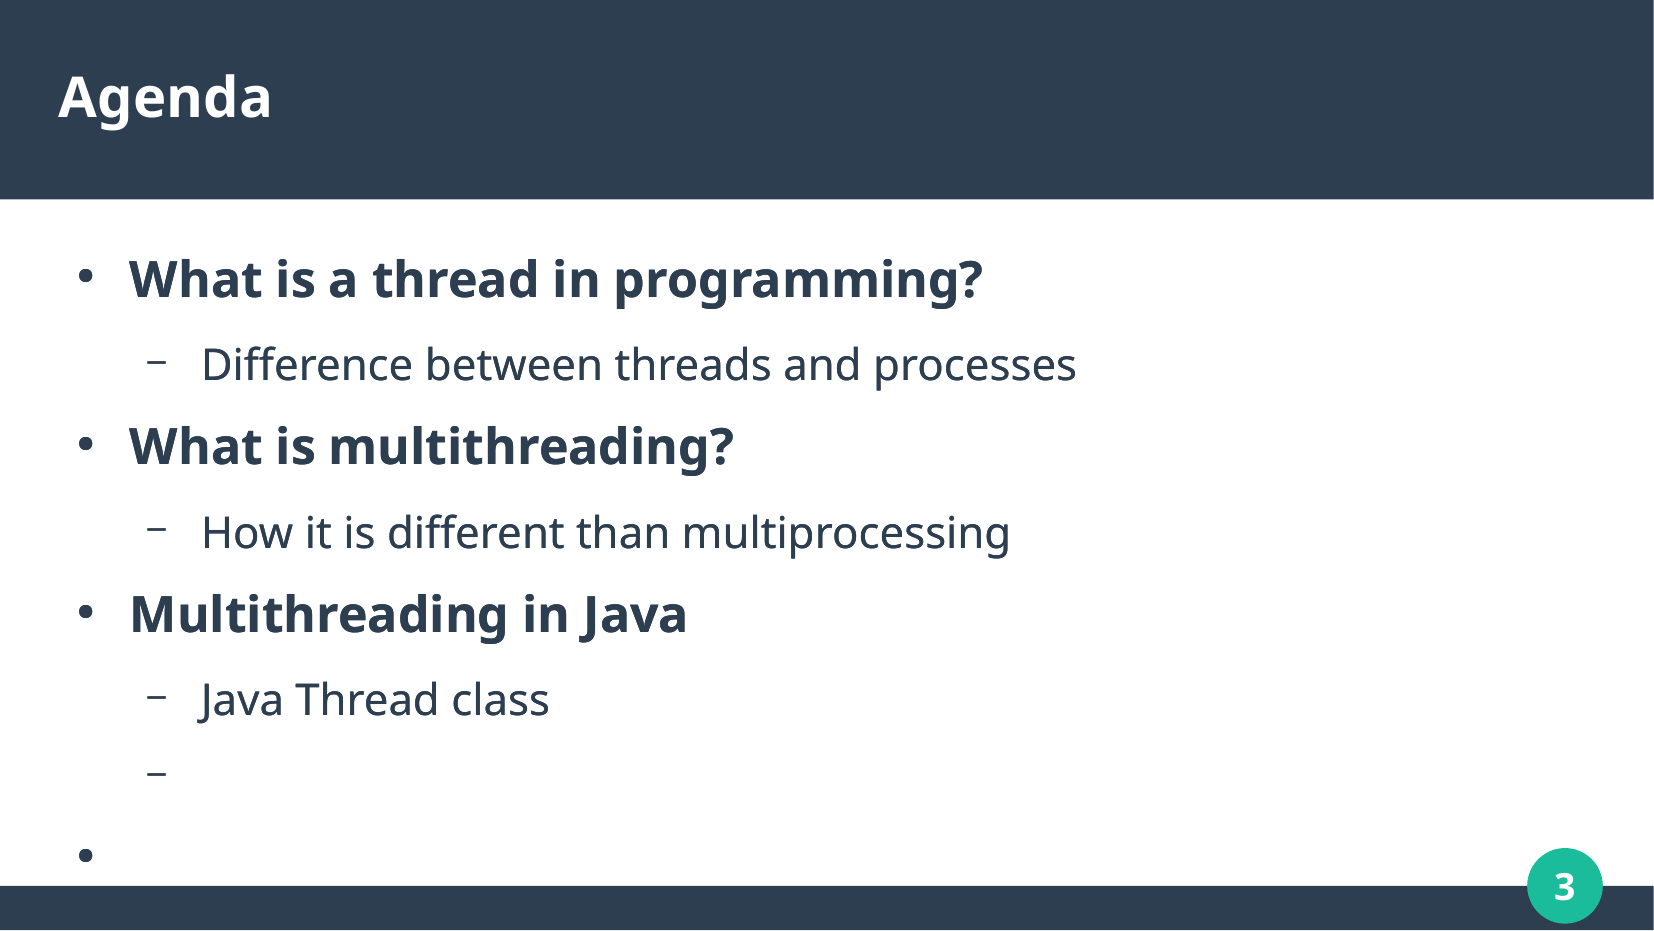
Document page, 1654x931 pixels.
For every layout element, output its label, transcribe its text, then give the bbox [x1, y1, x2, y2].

title Agenda [59, 37, 1595, 156]
list What is a thread in programming? Difference between threads and processes What is multithreading? How it is different than multiprocessing Multithreading in Java Java Thread class [59, 243, 1595, 864]
